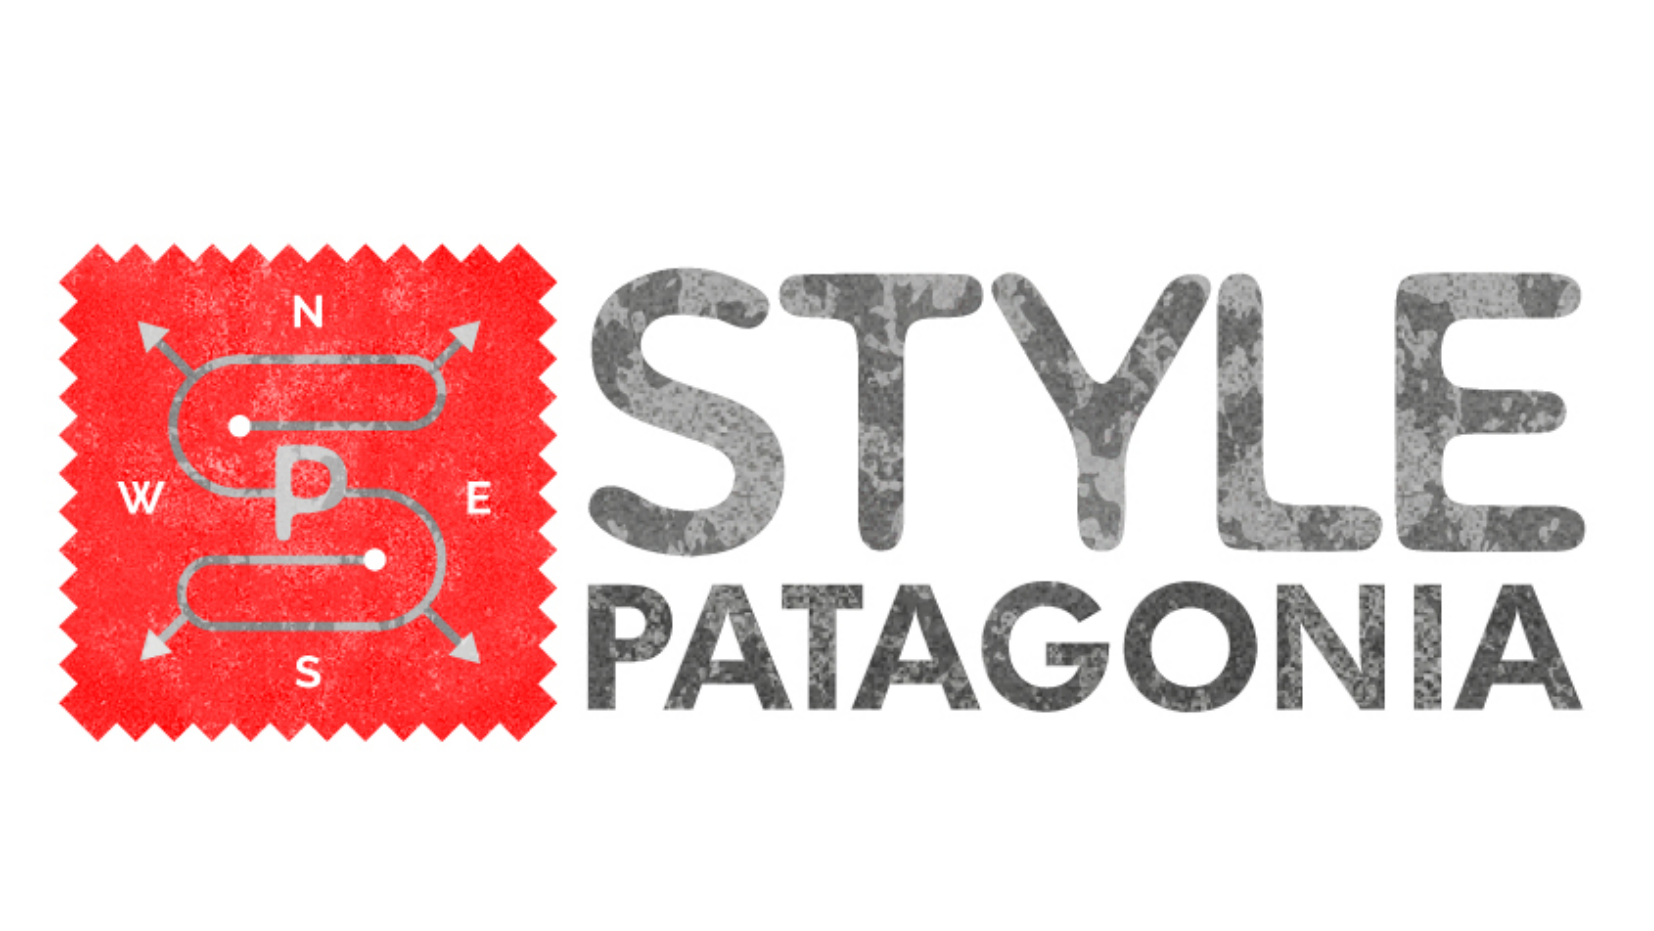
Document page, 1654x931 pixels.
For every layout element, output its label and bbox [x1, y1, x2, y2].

picture [24, 186, 1634, 772]
